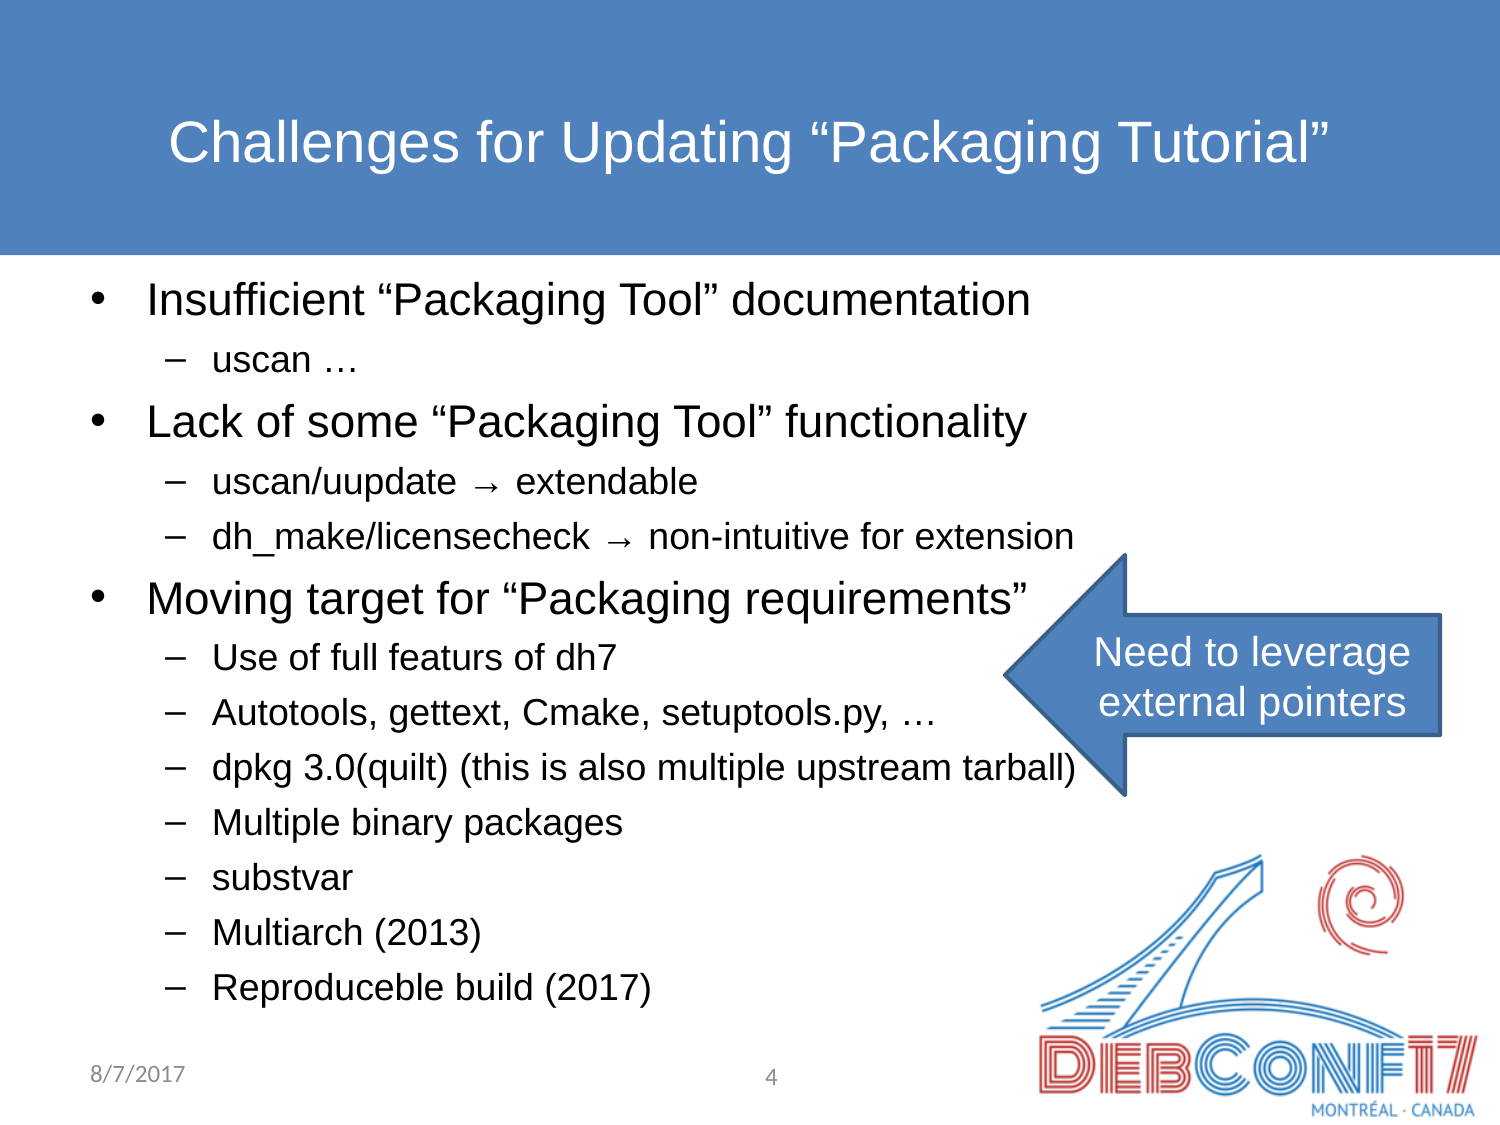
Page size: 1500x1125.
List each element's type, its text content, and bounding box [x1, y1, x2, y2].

list Insufficient “Packaging Tool” documentation uscan … Lack of some “Packaging Tool” functionality uscan/uupdate → extendable dh_make/licensecheck → non-intuitive for extension Moving target for “Packaging requirements” Use of full featurs of dh7 Autotools, gettext, Cmake, setuptools.py, … dpkg 3.0(quilt) (this is also multiple upstream tarball) Multiple binary packages substvar Multiarch (2013) Reproduceble build (2017) [75, 262, 1425, 1036]
title Challenges for Updating “Packaging Tutorial” [75, 45, 1425, 233]
slide_number 8/7/2017 [75, 1042, 425, 1103]
slide_number 19 [442, 1045, 793, 1106]
picture [999, 806, 1500, 1125]
text_box Need to leverage external pointers [1005, 554, 1441, 796]
